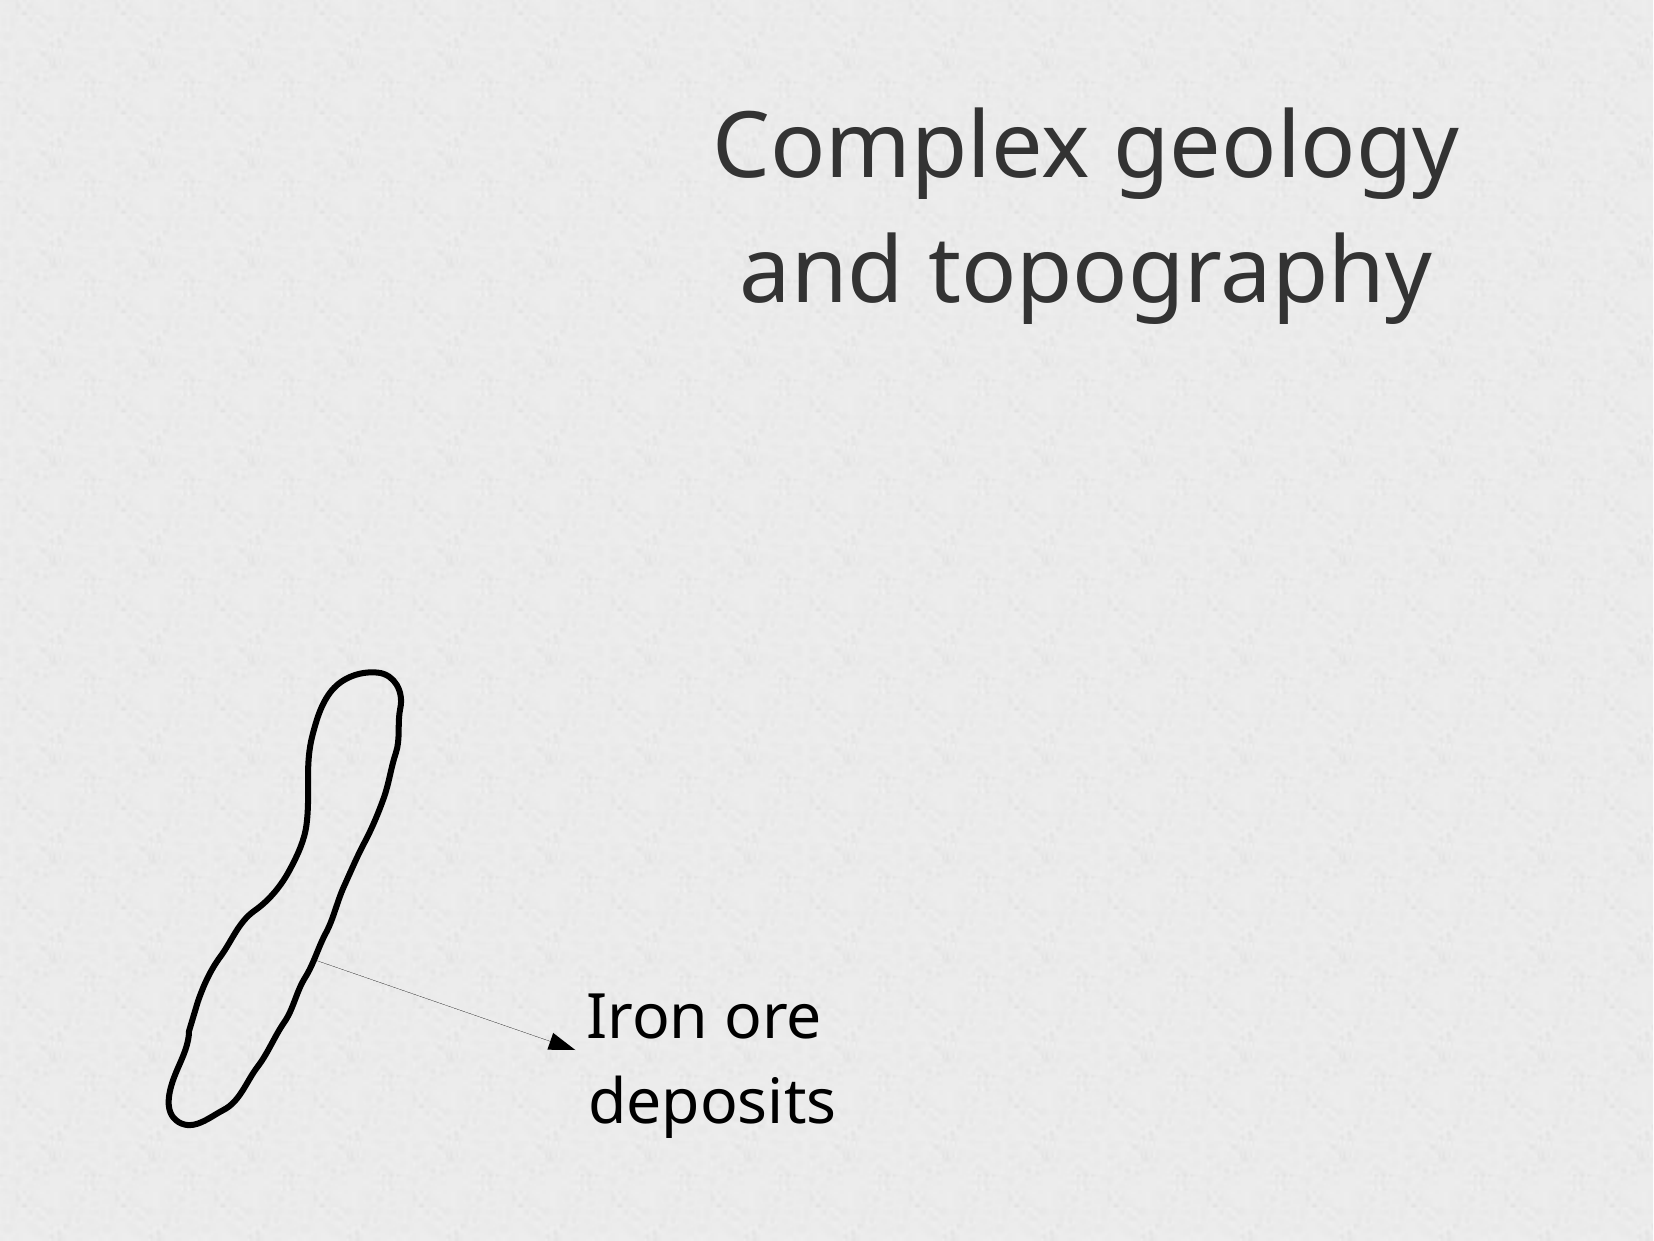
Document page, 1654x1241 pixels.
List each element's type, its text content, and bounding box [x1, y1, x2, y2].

title Complex geology and topography [623, 49, 1549, 361]
picture [0, 0, 1654, 1241]
text_box Iron ore deposits [571, 964, 841, 1126]
